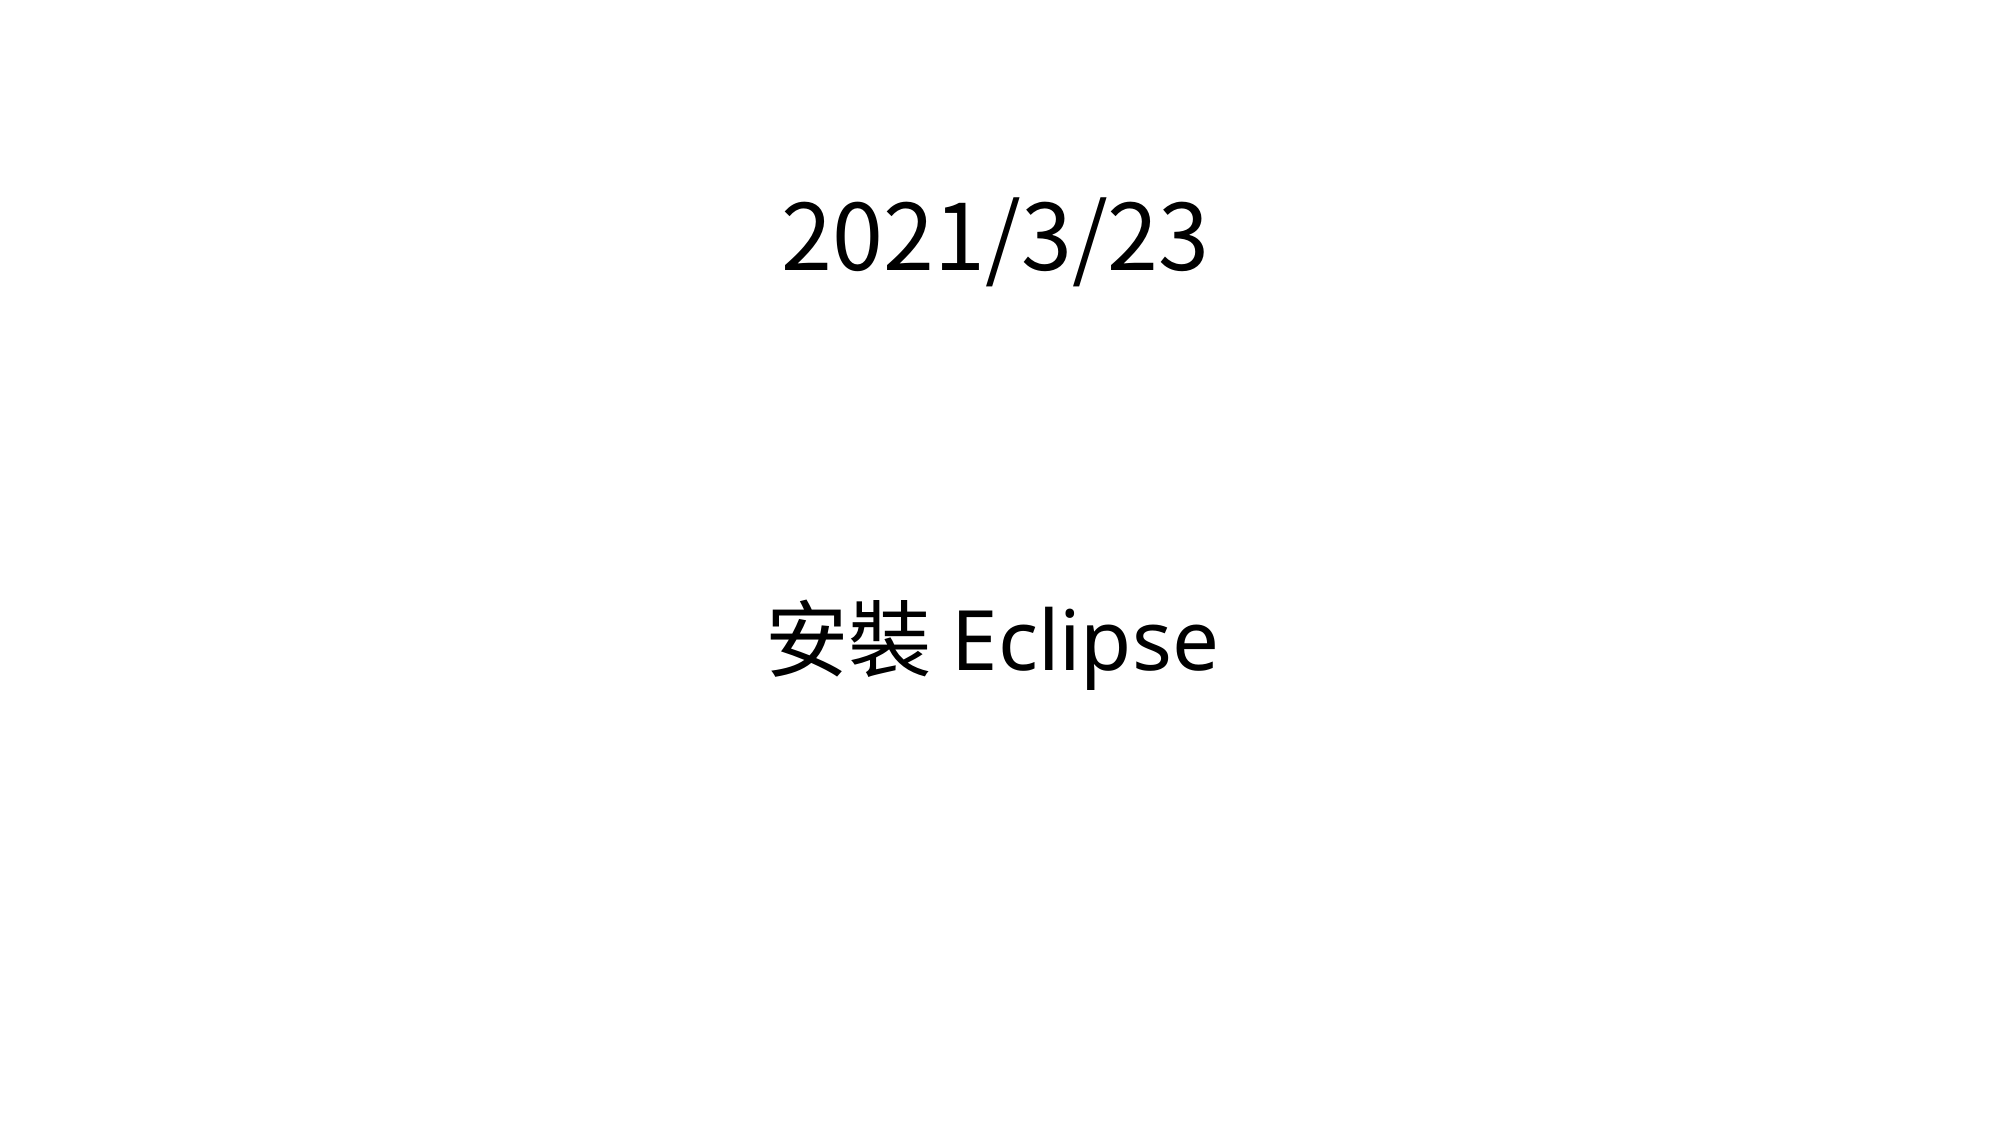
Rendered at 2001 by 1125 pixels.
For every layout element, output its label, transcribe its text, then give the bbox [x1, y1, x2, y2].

subtitle 安裝Eclipse [249, 590, 1750, 863]
title 2021/3/23 [249, 184, 1750, 576]
